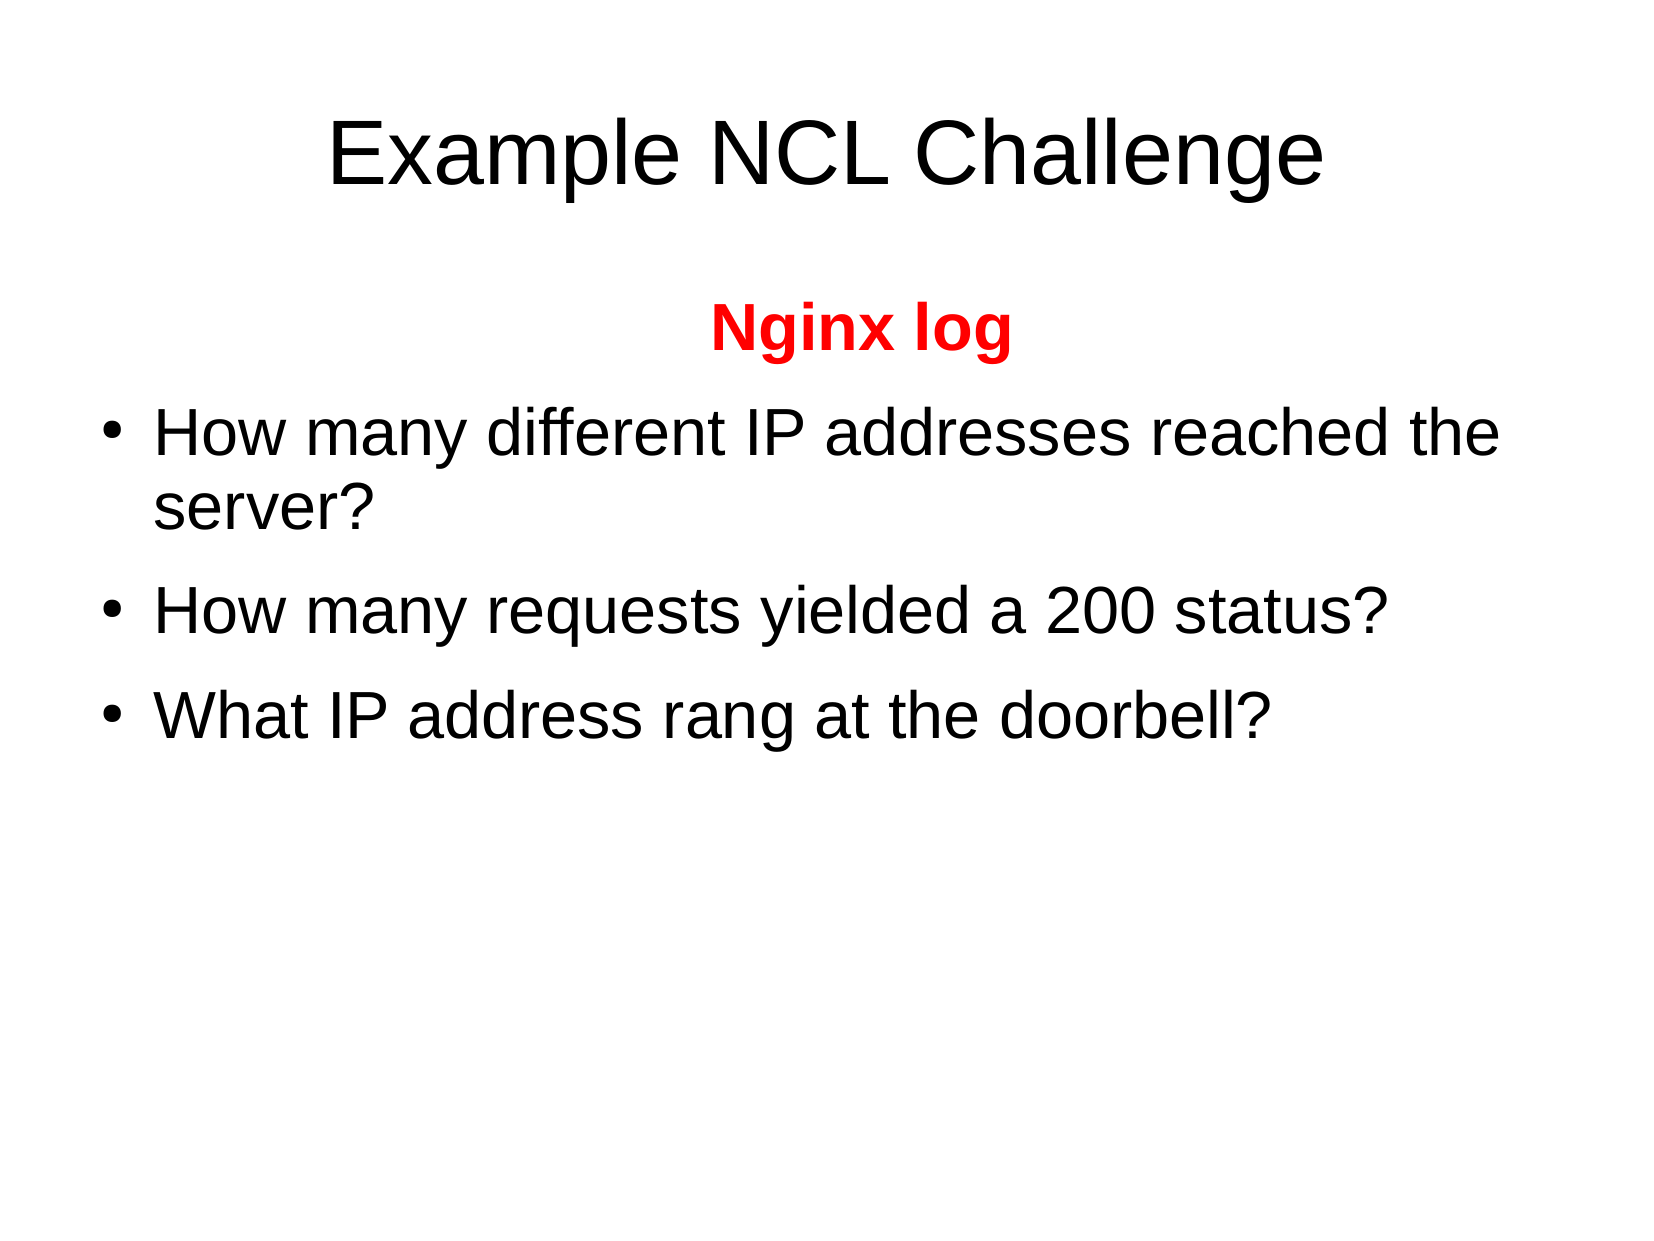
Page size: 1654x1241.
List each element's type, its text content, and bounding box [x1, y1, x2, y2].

list Nginx log How many different IP addresses reached the server? How many requests yielded a 200 status? What IP address rang at the doorbell? [82, 290, 1571, 1010]
title Example NCL Challenge [82, 49, 1571, 257]
